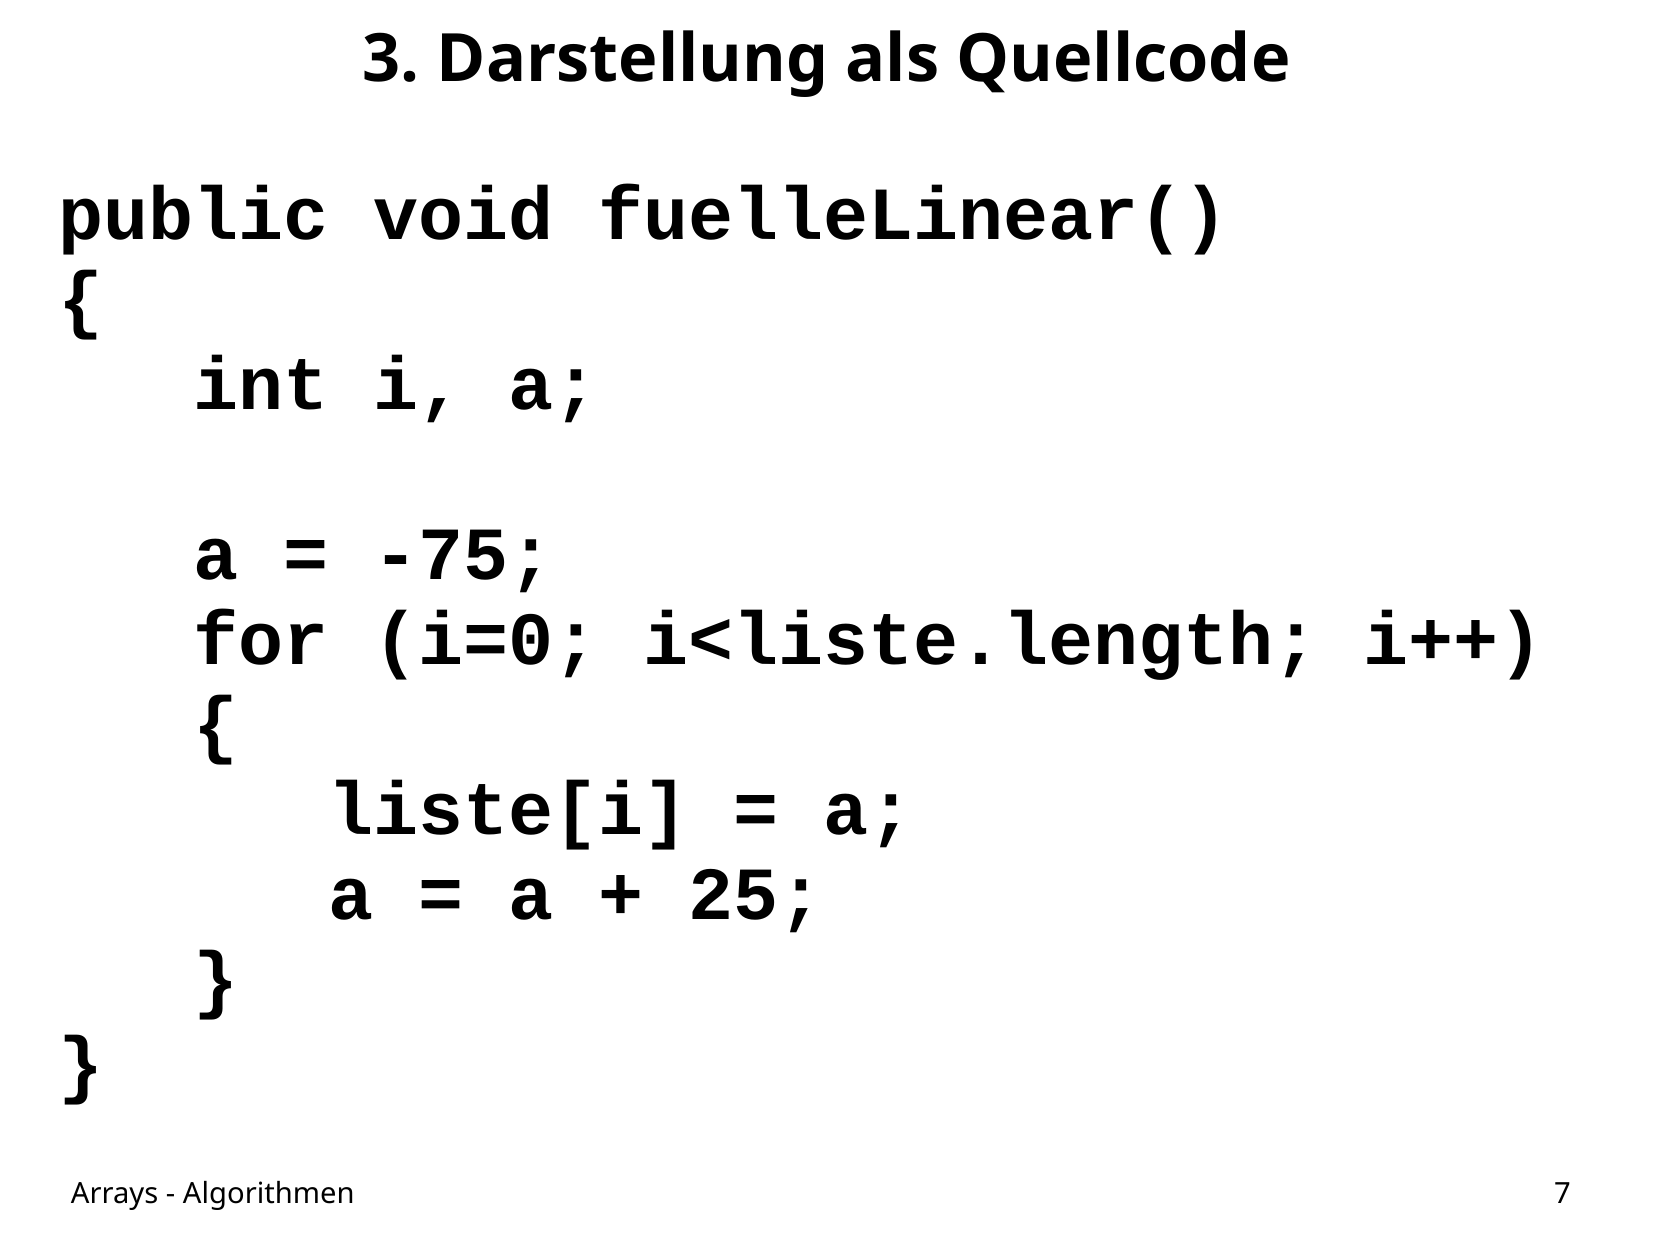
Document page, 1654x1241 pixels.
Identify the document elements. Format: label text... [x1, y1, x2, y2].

list public void fuelleLinear() { int i, a; a = -75; for (i=0; i<liste.length; i++) { liste[i] = a; a = a + 25; } } [59, 177, 1630, 1146]
title 3. Darstellung als Quellcode [0, 5, 1654, 107]
